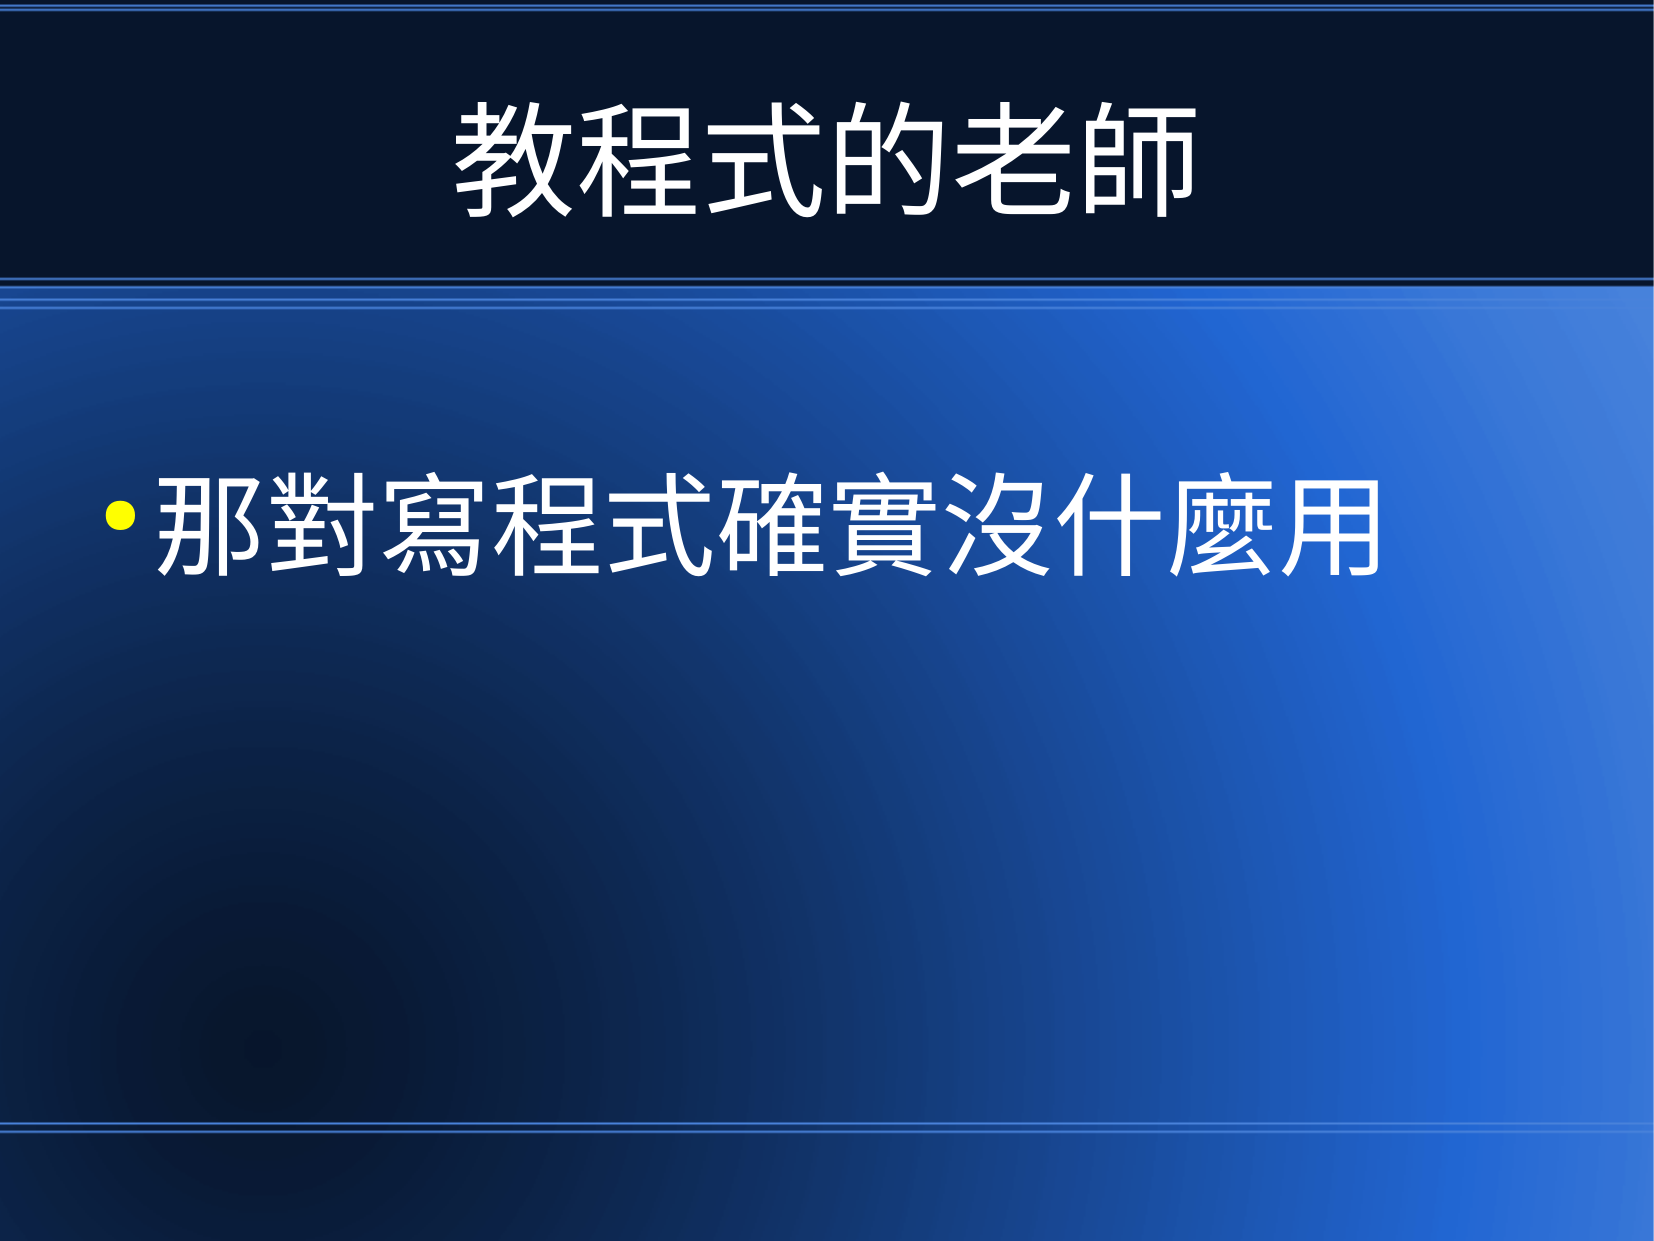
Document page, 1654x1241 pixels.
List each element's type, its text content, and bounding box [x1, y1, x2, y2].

list 那對寫程式確實沒什麼用 [82, 355, 1571, 1241]
title 教程式的老師 [82, 49, 1571, 257]
picture [0, 0, 1654, 1241]
